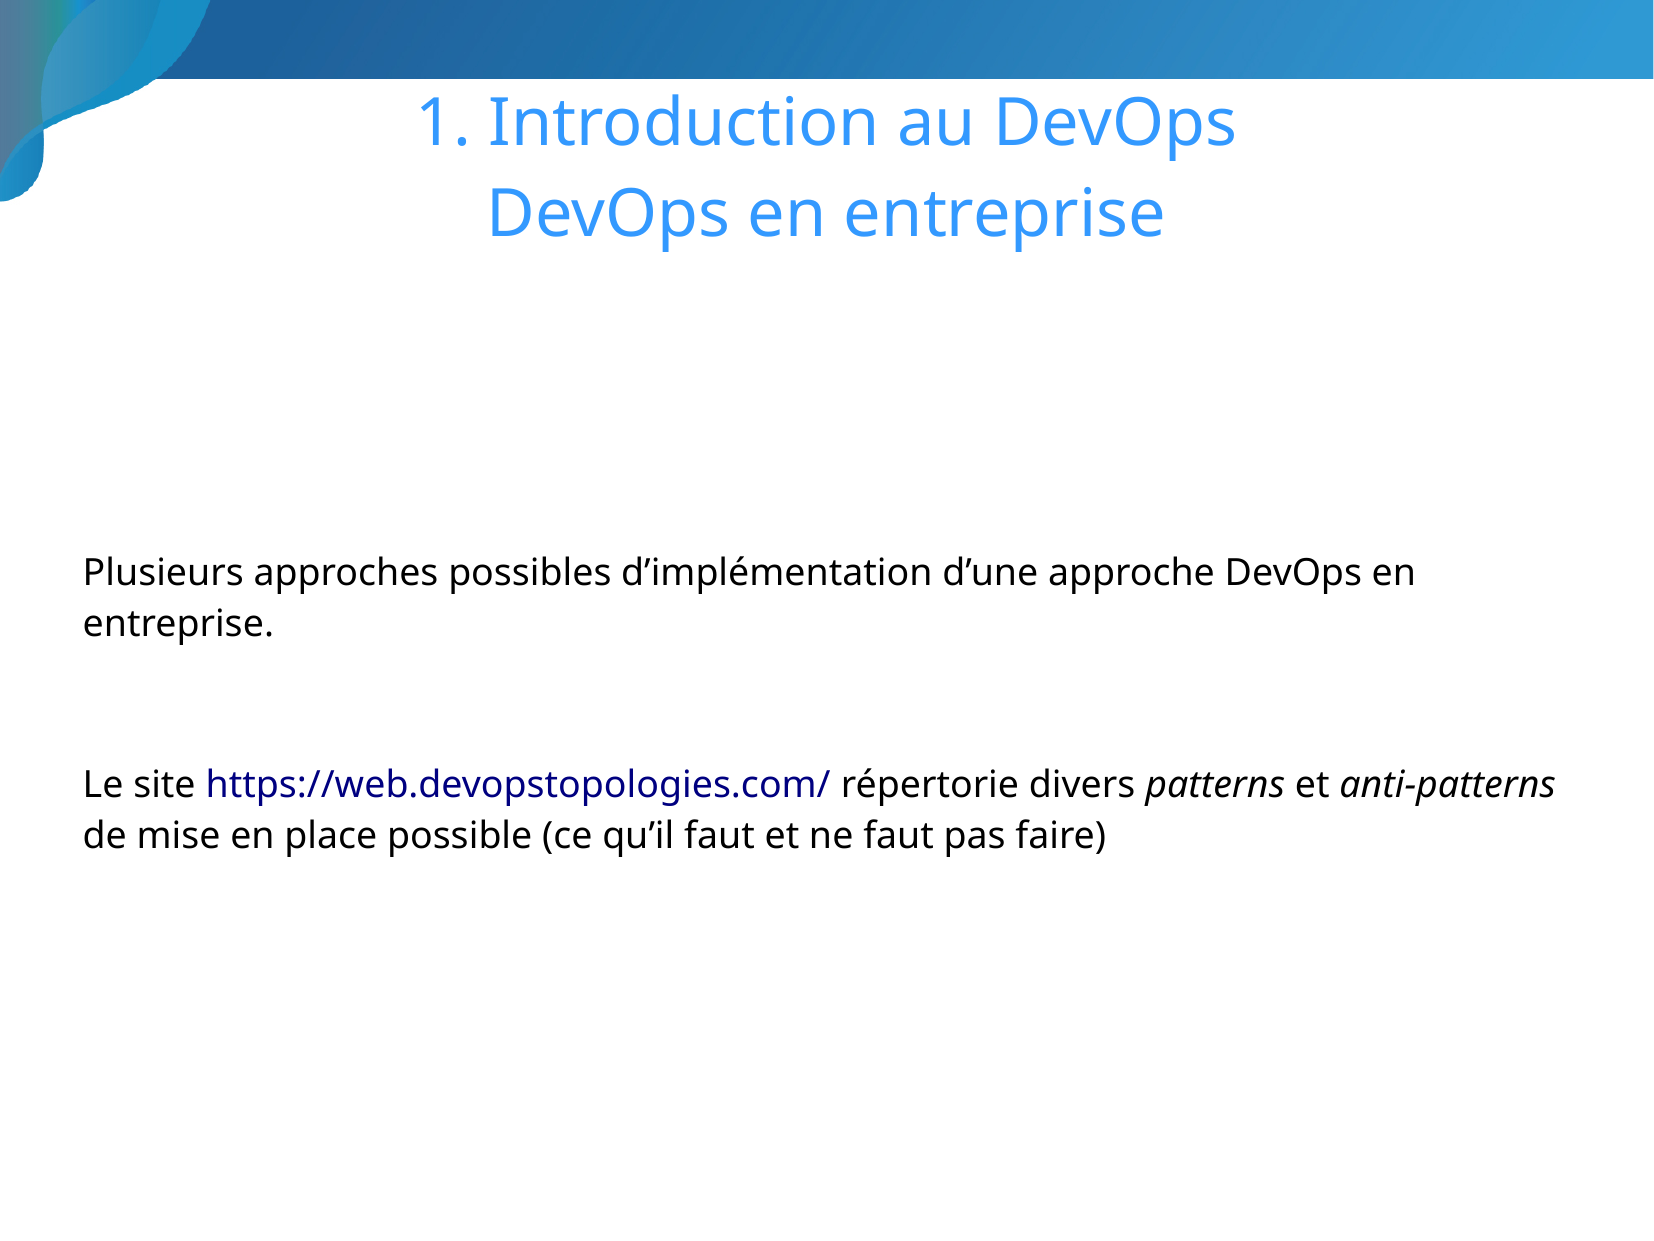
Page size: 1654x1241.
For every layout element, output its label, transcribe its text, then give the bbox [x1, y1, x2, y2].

picture [0, 0, 1654, 1241]
title 1. Introduction au DevOps DevOps en entreprise [82, 61, 1571, 269]
list Plusieurs approches possibles d’implémentation d’une approche DevOps en entreprise. Le site https://web.devopstopologies.com/ répertorie divers patterns et anti-patterns de mise en place possible (ce qu’il faut et ne faut pas faire) [82, 343, 1571, 1063]
